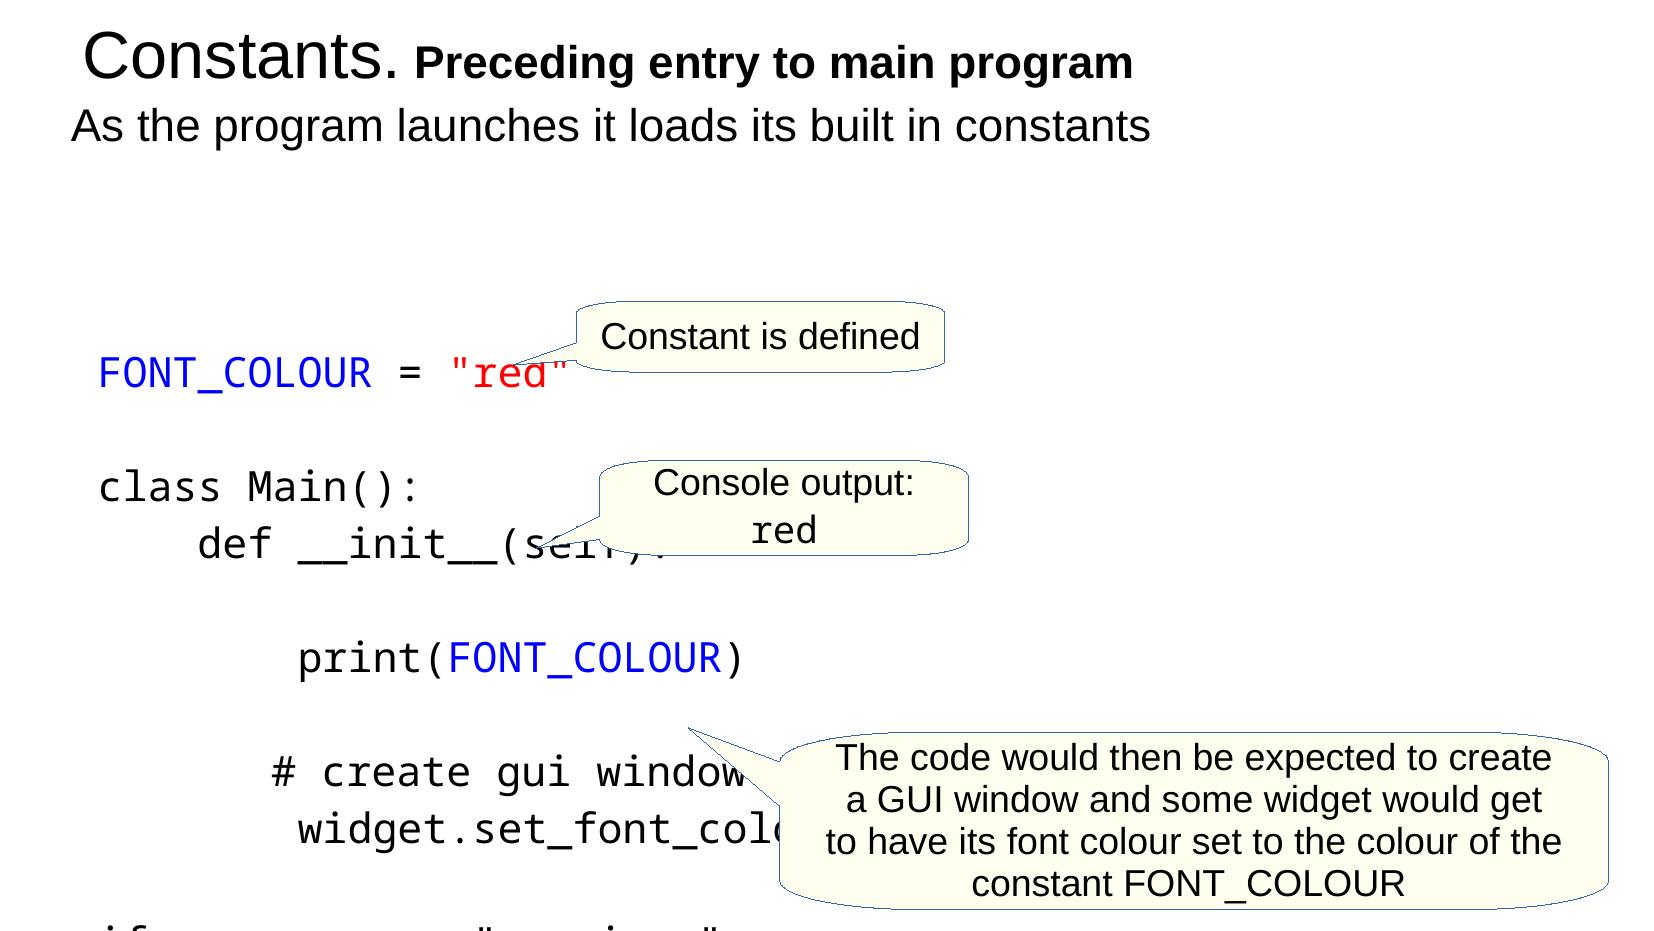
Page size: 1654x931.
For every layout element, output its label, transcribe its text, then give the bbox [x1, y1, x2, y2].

title Constants. Preceding entry to main program [82, 10, 1571, 101]
text_box As the program launches it loads its built in constants [70, 100, 1559, 152]
text_box Constant is defined [512, 301, 945, 373]
text_box The code would then be expected to create a GUI window and some widget would get to have its font colour set to the colour of the constant FONT_COLOUR [688, 727, 1609, 910]
text_box Console output: red [535, 460, 969, 556]
text_box FONT_COLOUR = "red" class Main(): def __init__(self): print(FONT_COLOUR) # create gui window... widget.set_font_colour(FONT_COLOUR) if __name__ == "__main__": Main() [82, 335, 1241, 931]
